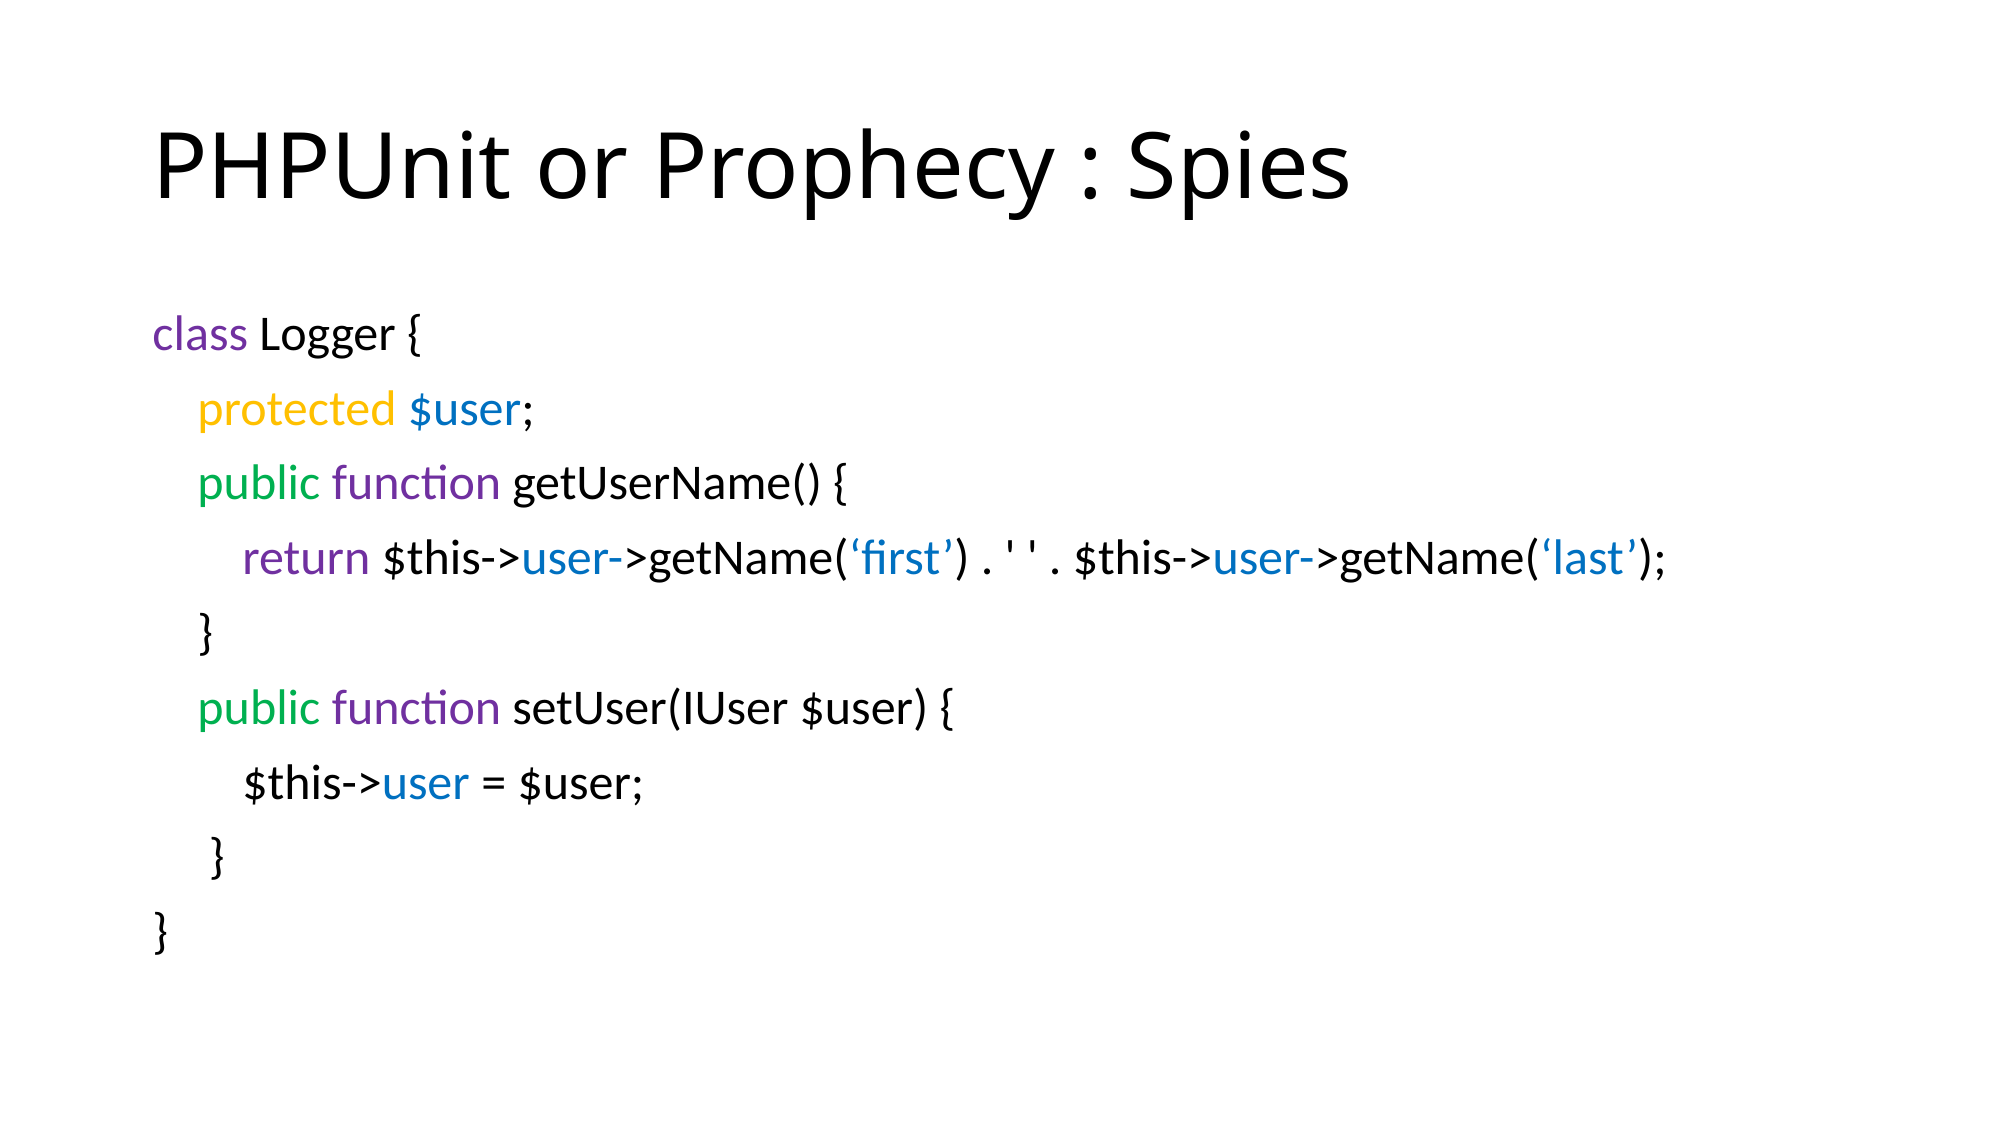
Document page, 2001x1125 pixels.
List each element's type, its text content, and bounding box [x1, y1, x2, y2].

list class Logger { protected $user; public function getUserName() { return $this->user->getName(‘first’) . ' ' . $this->user->getName(‘last’); } public function setUser(IUser $user) { $this->user = $user; } } [137, 299, 1863, 1014]
title PHPUnit or Prophecy : Spies [137, 59, 1863, 278]
